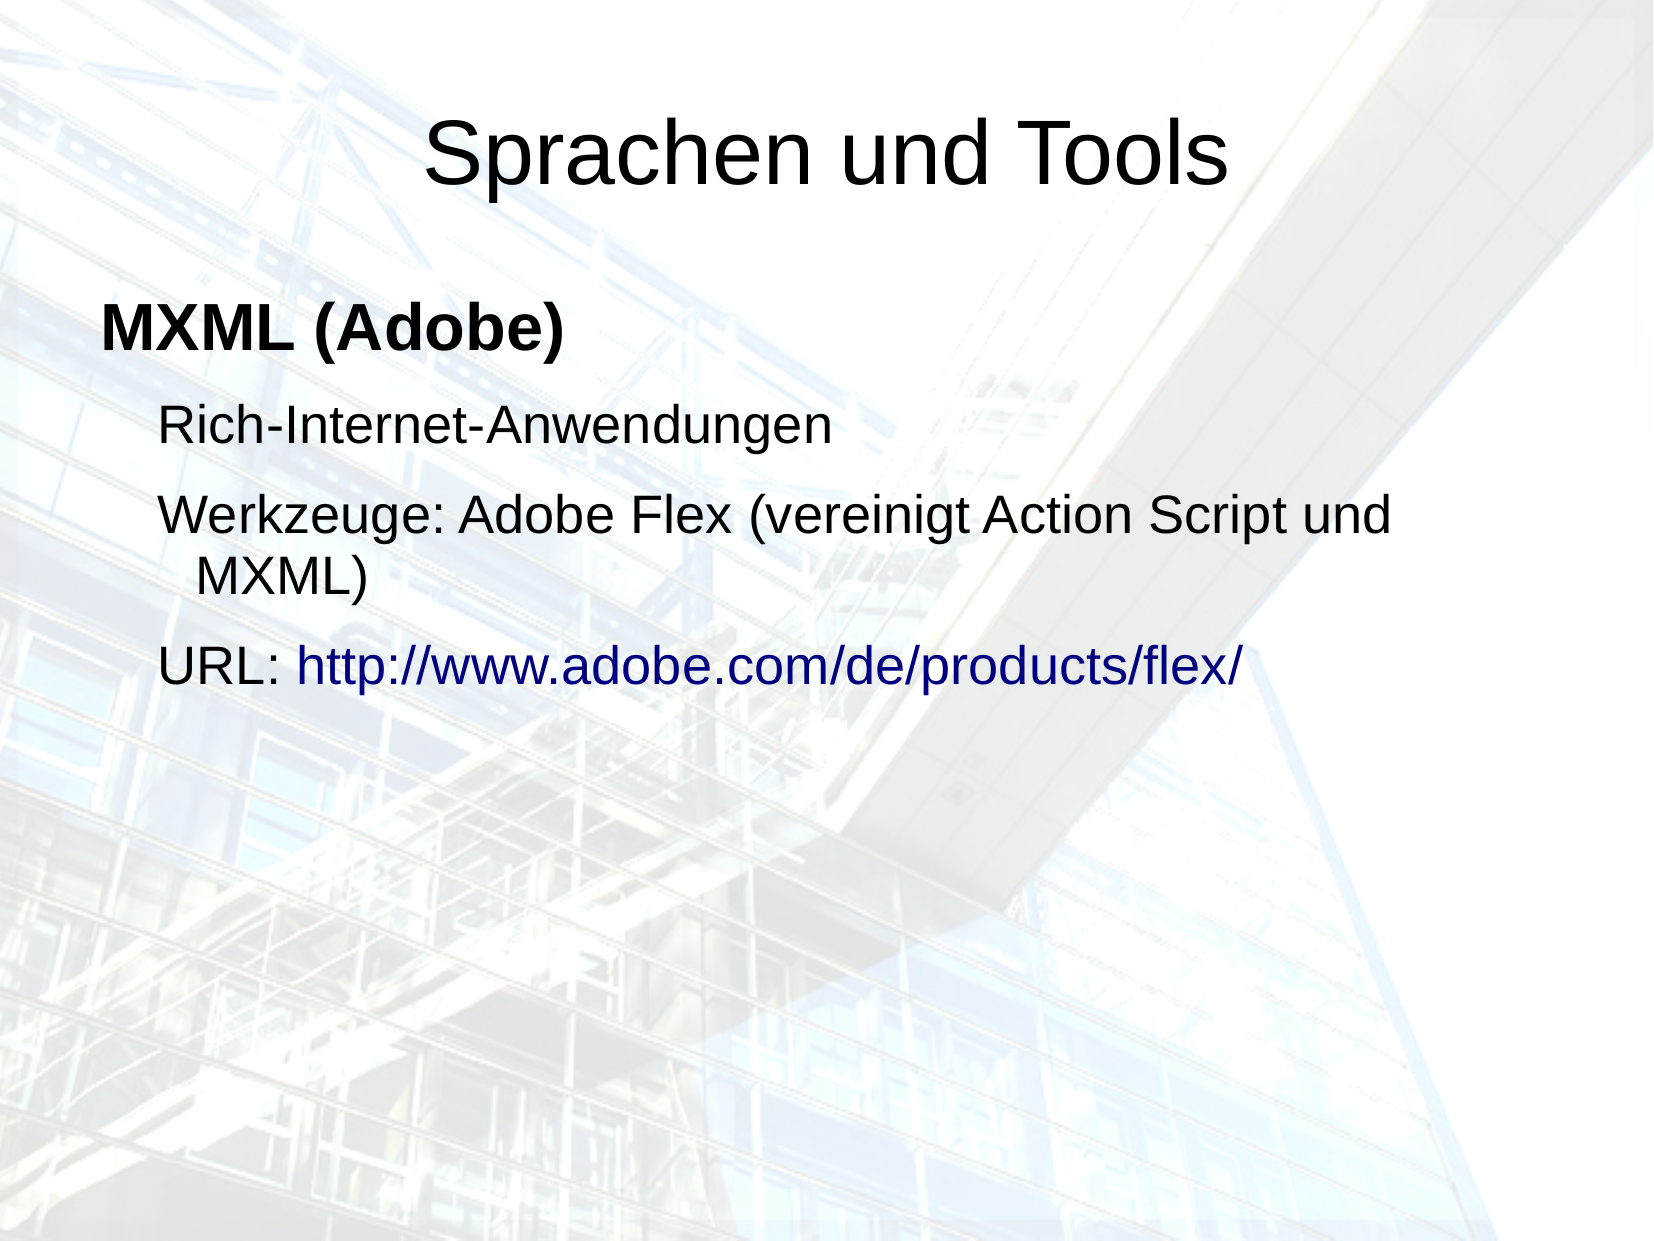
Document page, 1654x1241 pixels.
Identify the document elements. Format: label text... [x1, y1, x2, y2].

title Sprachen und Tools [82, 56, 1571, 250]
list MXML (Adobe) Rich-Internet-Anwendungen Werkzeuge: Adobe Flex (vereinigt Action Script und MXML) URL: http://www.adobe.com/de/products/flex/ [82, 290, 1571, 1094]
picture [0, 0, 1654, 1241]
